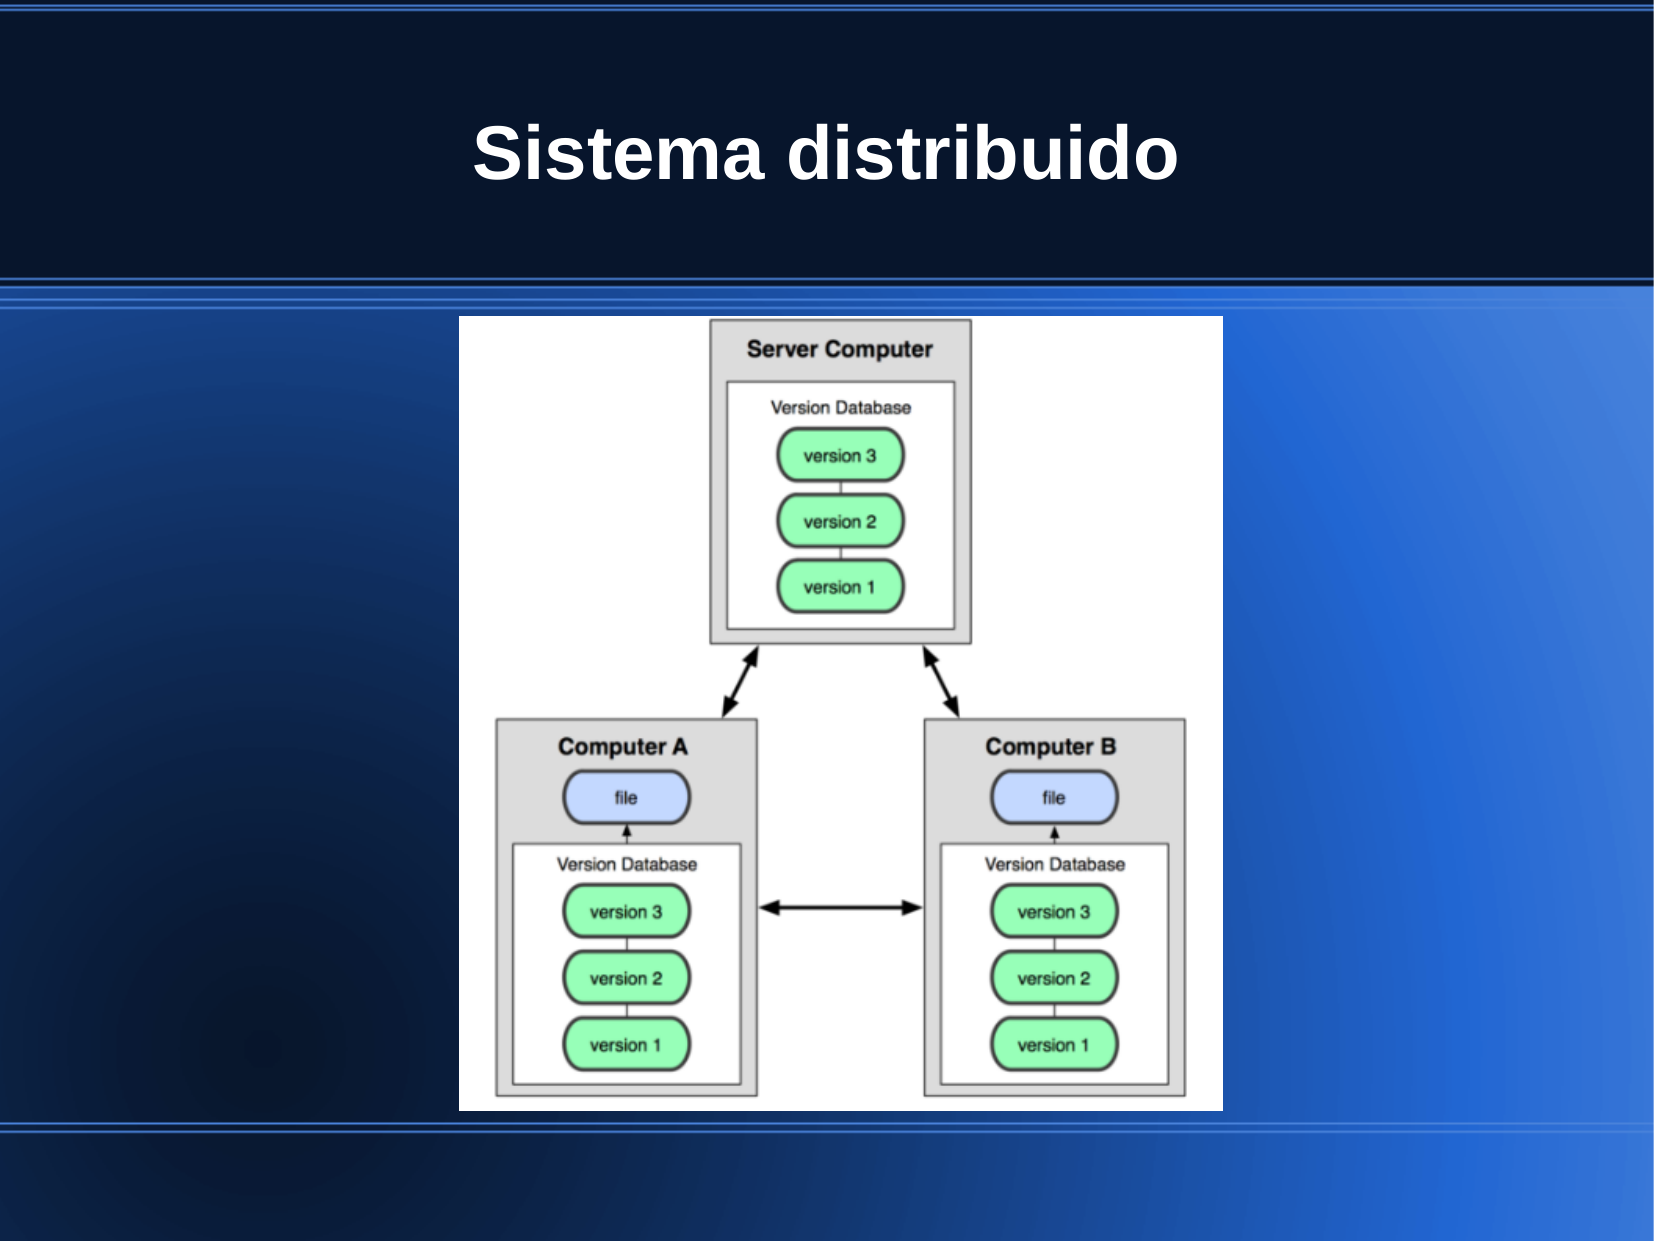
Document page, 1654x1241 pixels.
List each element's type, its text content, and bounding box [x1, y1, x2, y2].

picture [0, 0, 1654, 1241]
title Sistema distribuido [82, 49, 1571, 257]
